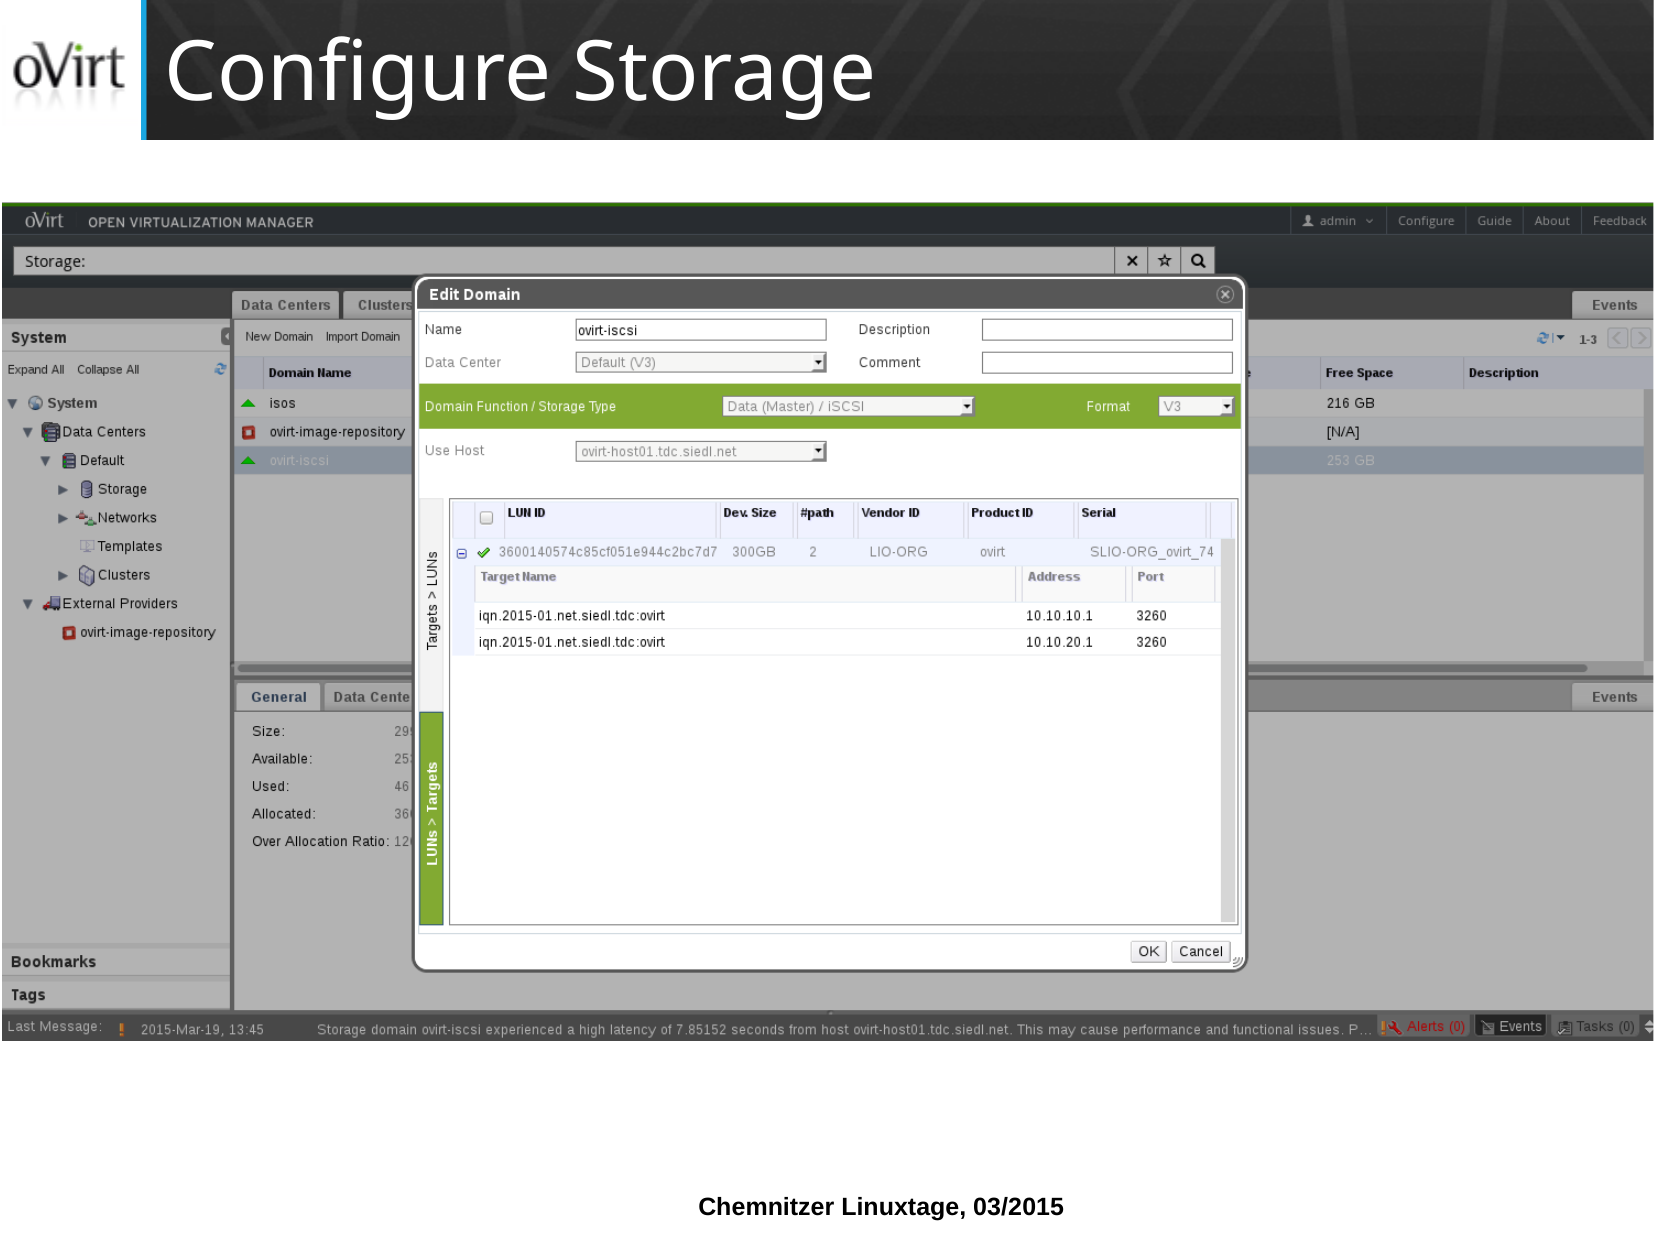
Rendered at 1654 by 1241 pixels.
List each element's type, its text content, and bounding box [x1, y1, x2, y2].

picture [2, 202, 1654, 1041]
picture [0, 0, 1654, 140]
title Configure Storage [164, 18, 1653, 119]
